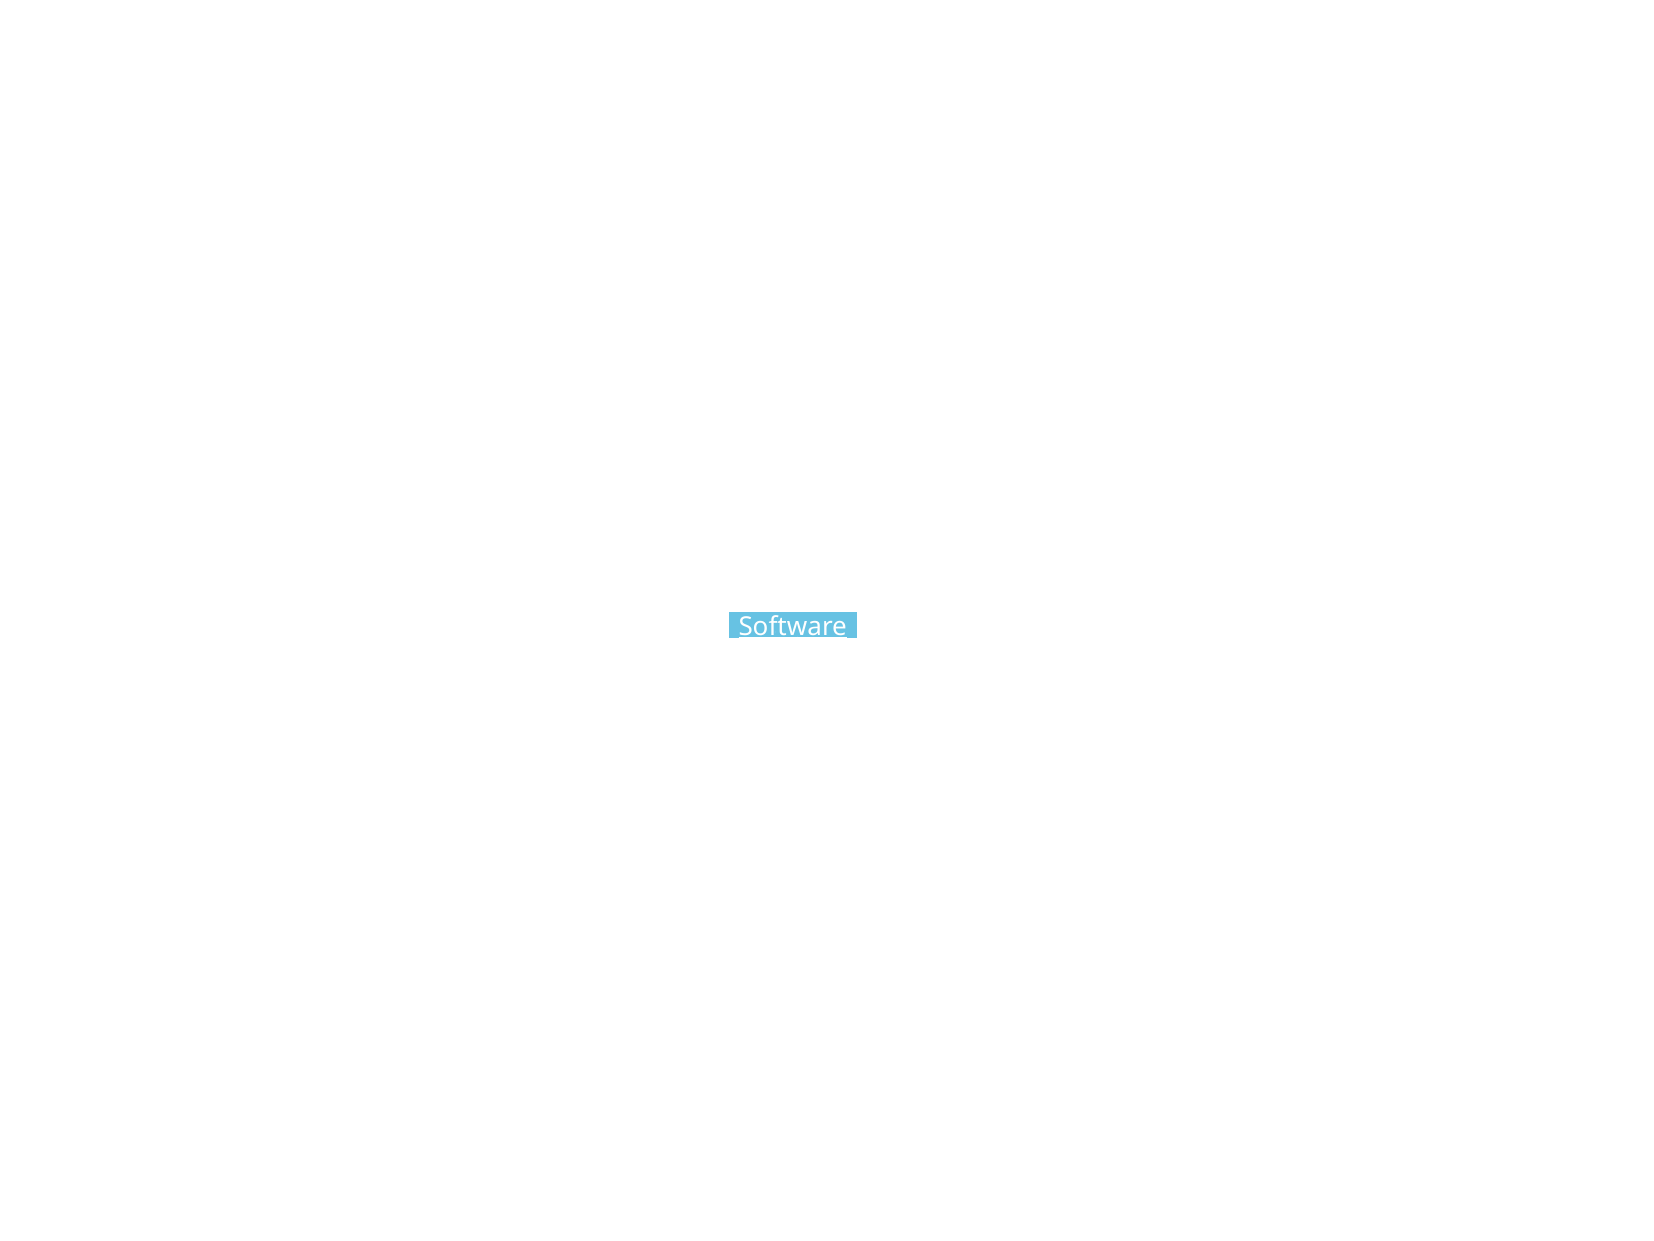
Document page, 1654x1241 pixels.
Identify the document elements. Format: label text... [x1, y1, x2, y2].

text_box | [838, 602, 869, 650]
picture [729, 612, 838, 638]
